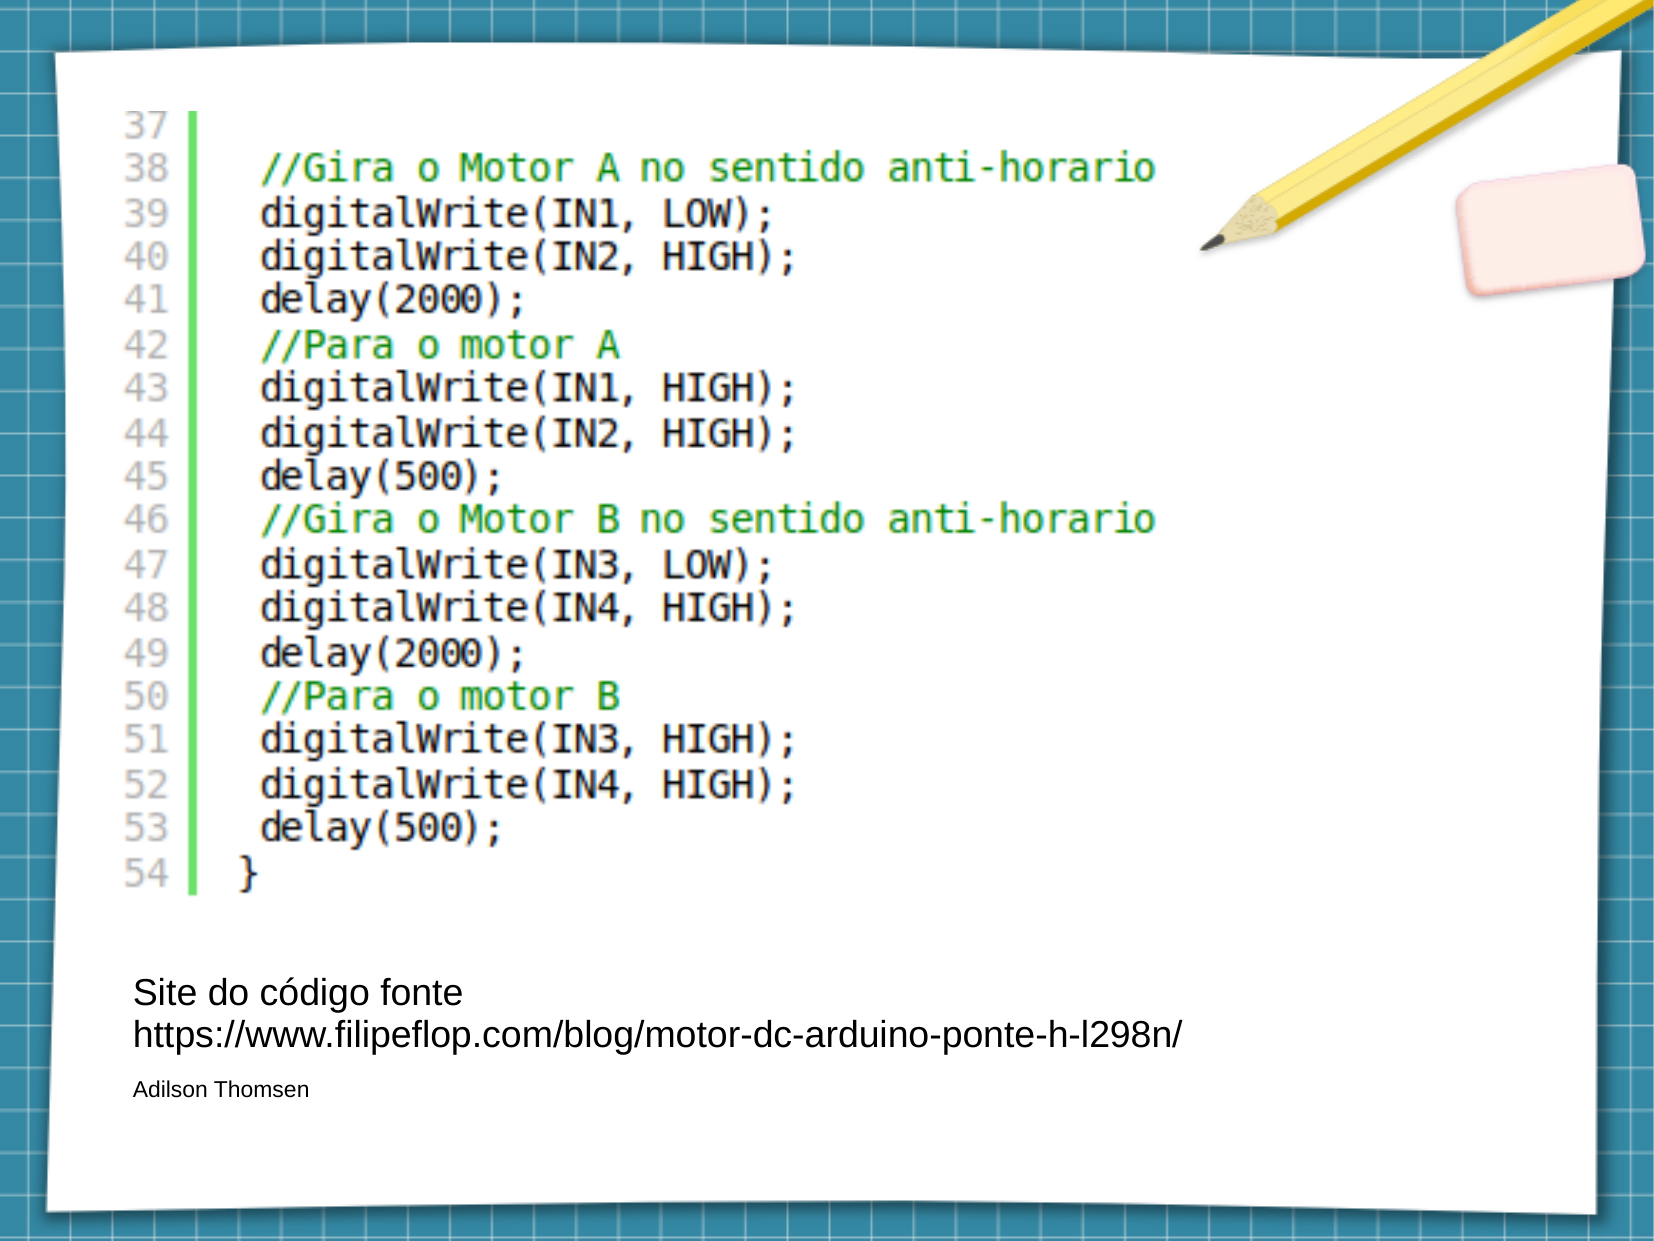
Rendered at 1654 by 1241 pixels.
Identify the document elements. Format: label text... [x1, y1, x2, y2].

text_box Adilson Thomsen [118, 1069, 325, 1158]
text_box Site do código fonte https://www.filipeflop.com/blog/motor-dc-arduino-ponte-h-l298n/ [118, 964, 1198, 1063]
picture [0, 0, 1654, 1241]
